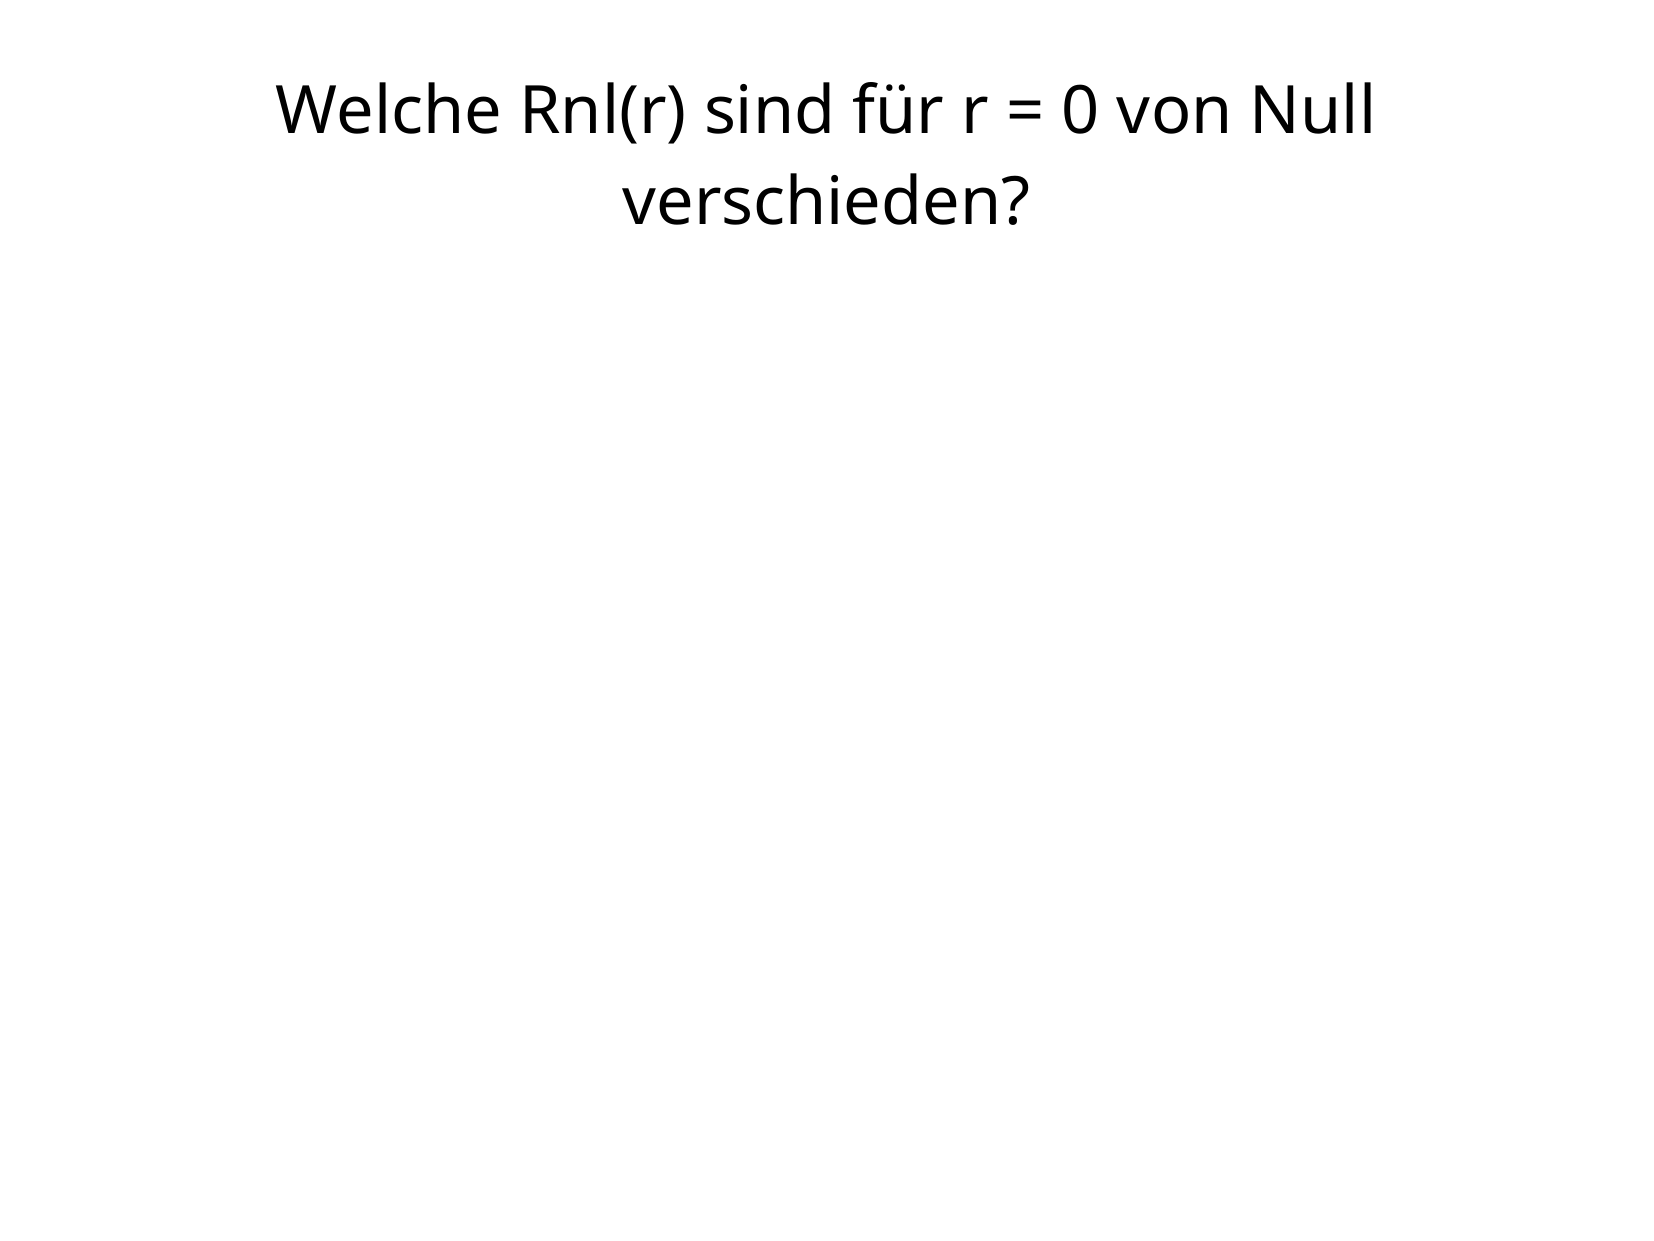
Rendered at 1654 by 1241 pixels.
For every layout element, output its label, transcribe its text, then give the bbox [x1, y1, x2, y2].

title Welche Rnl(r) sind für r = 0 von Null verschieden? [82, 49, 1571, 257]
